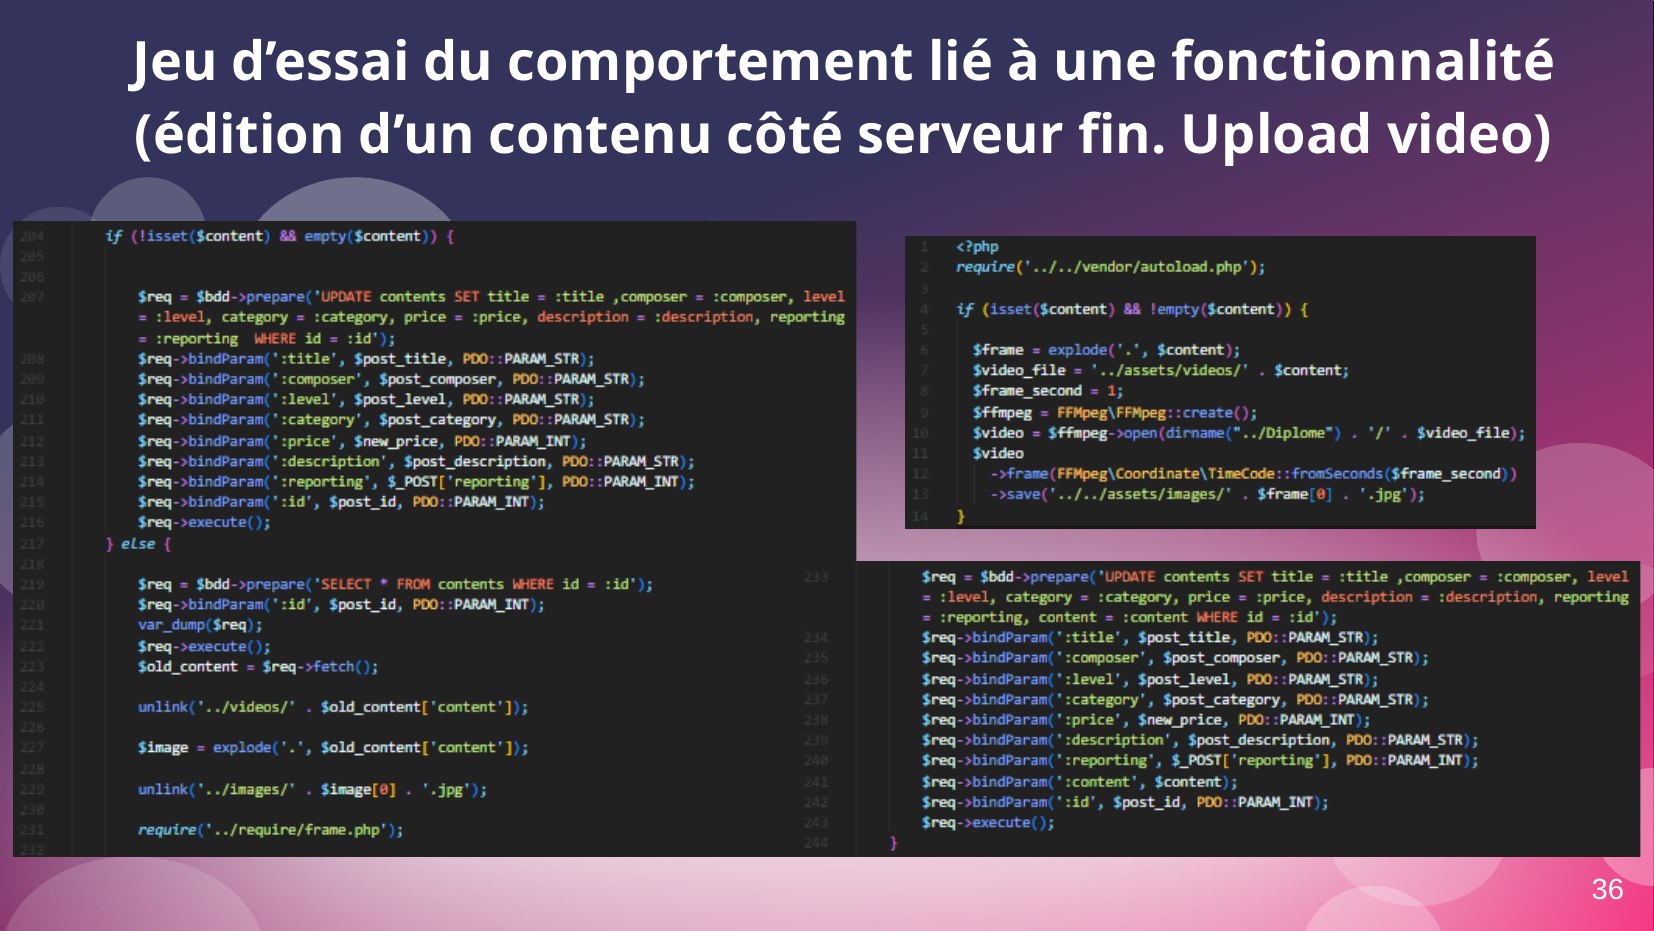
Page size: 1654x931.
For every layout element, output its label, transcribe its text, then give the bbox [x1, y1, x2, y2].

picture [13, 221, 1641, 857]
title Jeu d’essai du comportement lié à une fonctionnalité (édition d’un contenu côté serveur fin. Upload video) [88, 14, 1565, 178]
picture [905, 236, 1536, 529]
